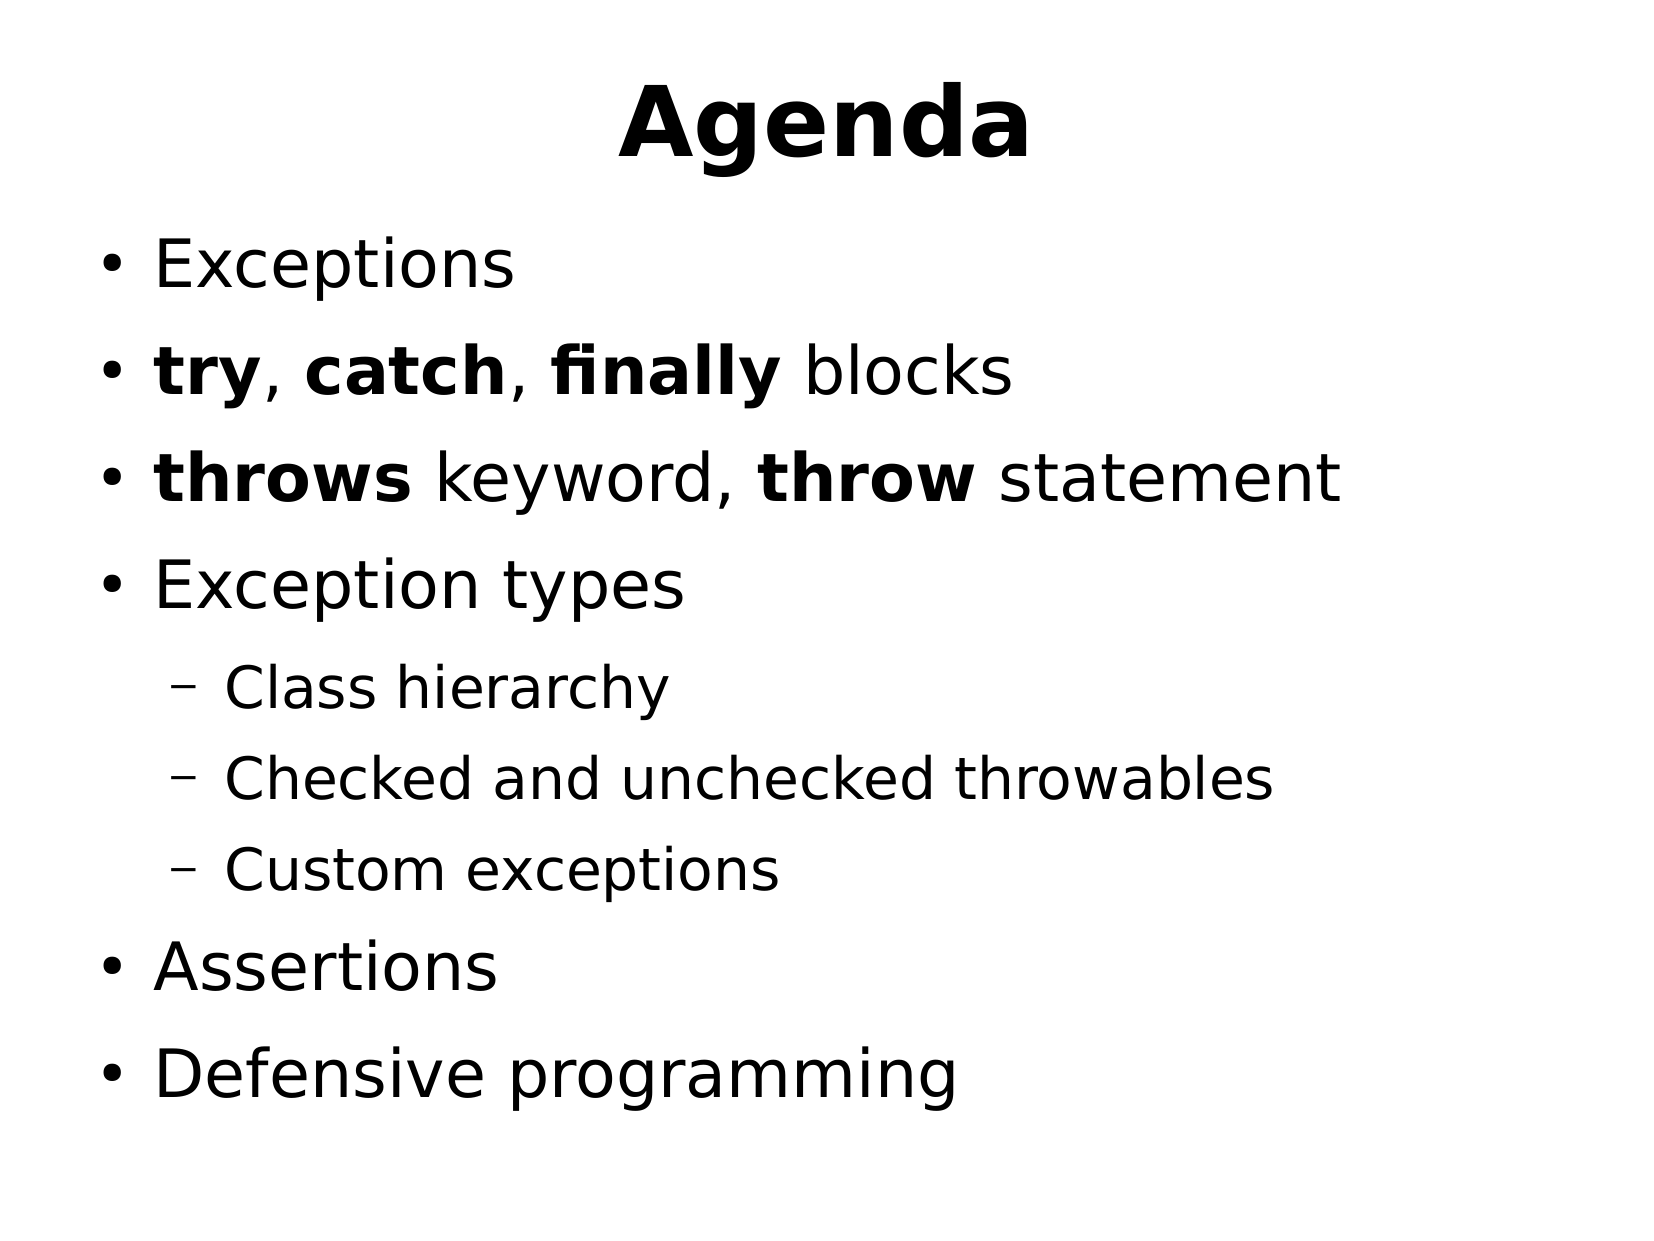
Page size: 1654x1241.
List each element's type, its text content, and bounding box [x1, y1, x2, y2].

list Exceptions try, catch, finally blocks throws keyword, throw statement Exception types Class hierarchy Checked and unchecked throwables Custom exceptions Assertions Defensive programming [82, 225, 1538, 1186]
title Agenda [82, 49, 1571, 196]
